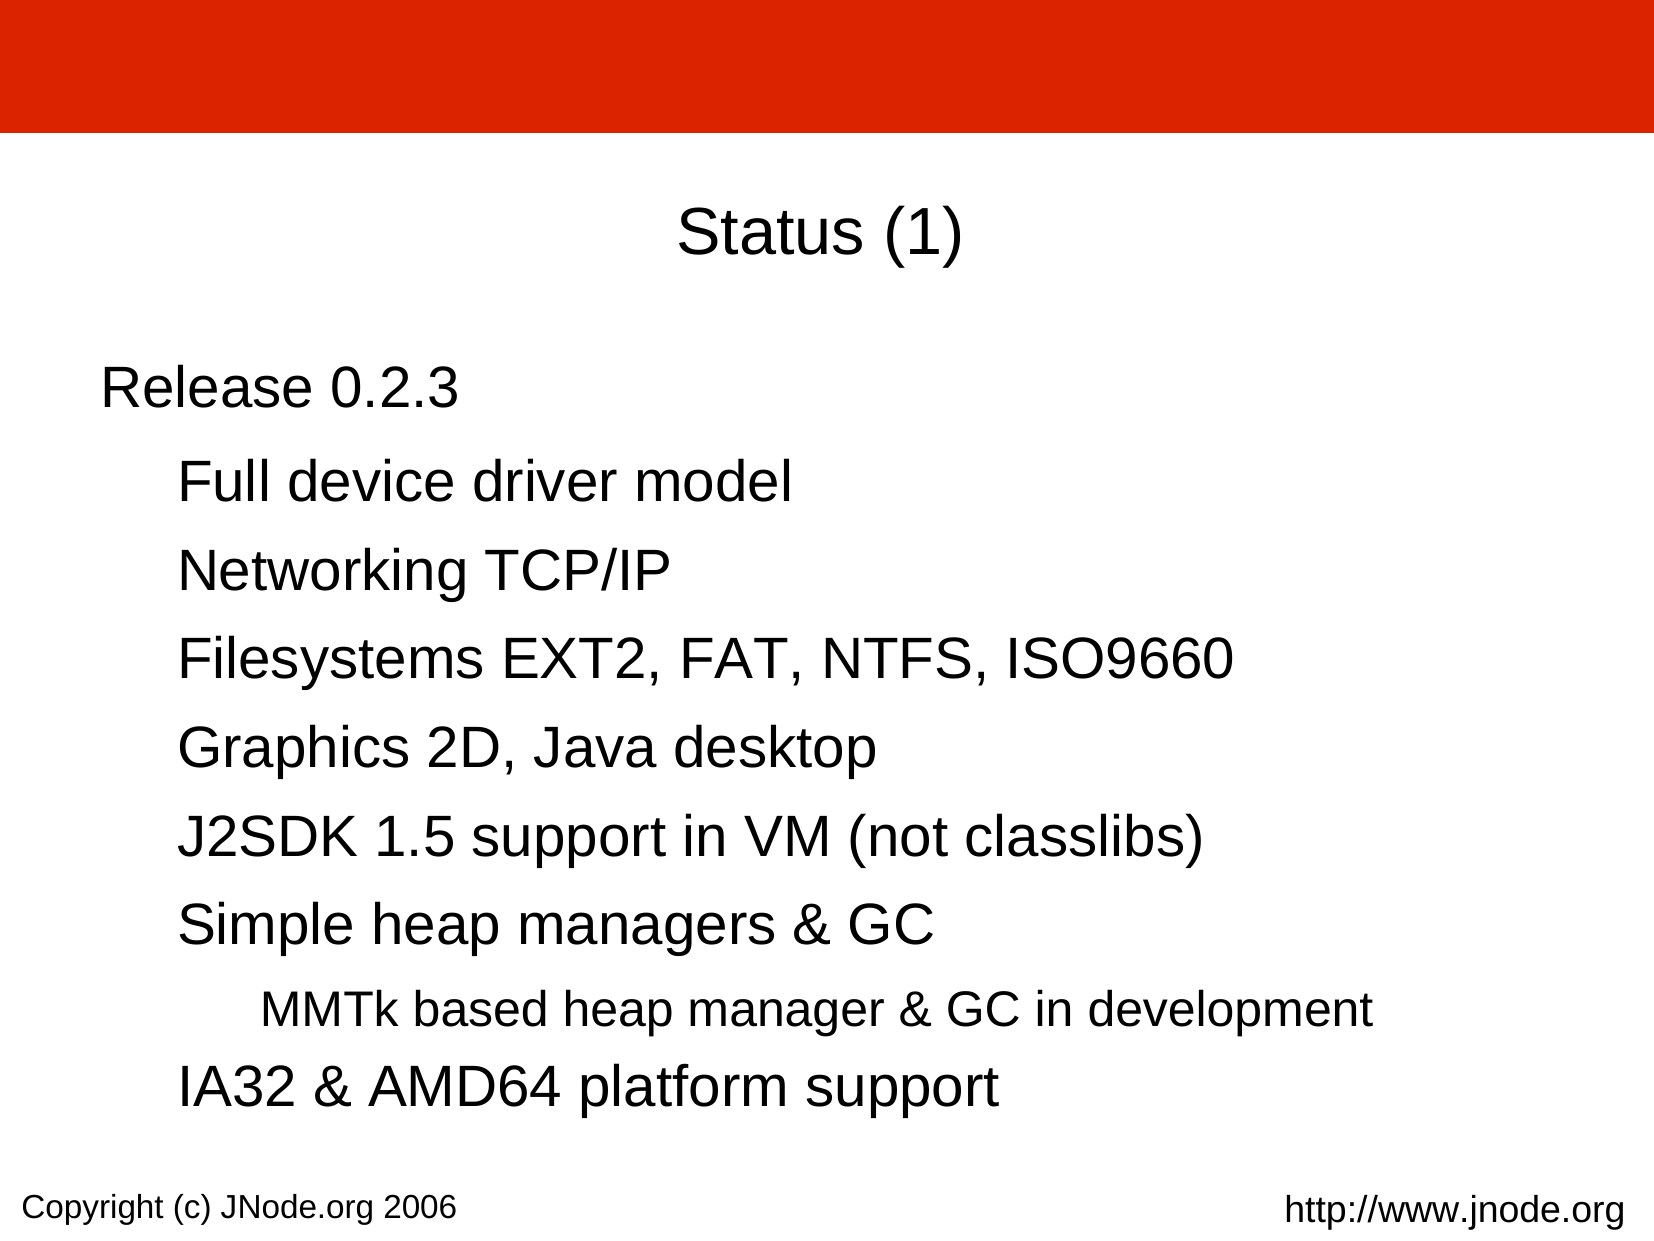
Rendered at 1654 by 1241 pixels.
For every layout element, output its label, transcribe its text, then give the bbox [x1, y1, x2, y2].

title Status (1) [76, 147, 1565, 316]
list Release 0.2.3 Full device driver model Networking TCP/IP Filesystems EXT2, FAT, NTFS, ISO9660 Graphics 2D, Java desktop J2SDK 1.5 support in VM (not classlibs) Simple heap managers & GC MMTk based heap manager & GC in development IA32 & AMD64 platform support [82, 354, 1571, 1118]
